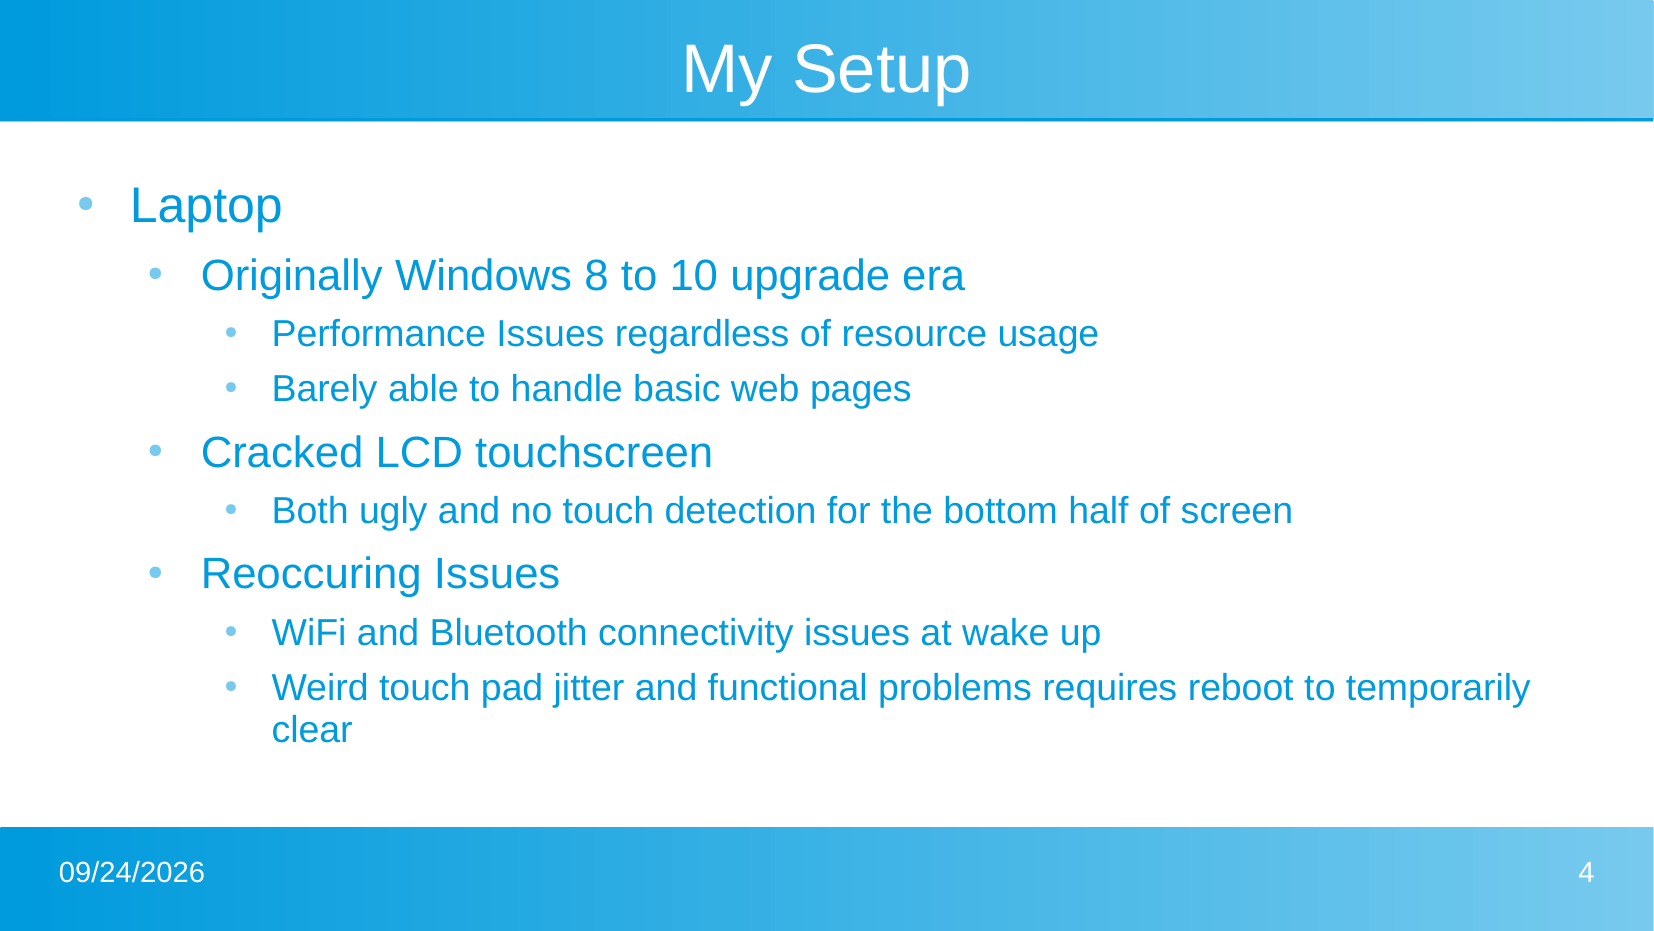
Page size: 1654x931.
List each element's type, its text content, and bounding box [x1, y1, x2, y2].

list Laptop Originally Windows 8 to 10 upgrade era Performance Issues regardless of resource usage Barely able to handle basic web pages Cracked LCD touchscreen Both ugly and no touch detection for the bottom half of screen Reoccuring Issues WiFi and Bluetooth connectivity issues at wake up Weird touch pad jitter and functional problems requires reboot to temporarily clear [59, 177, 1595, 768]
title My Setup [59, 29, 1595, 108]
